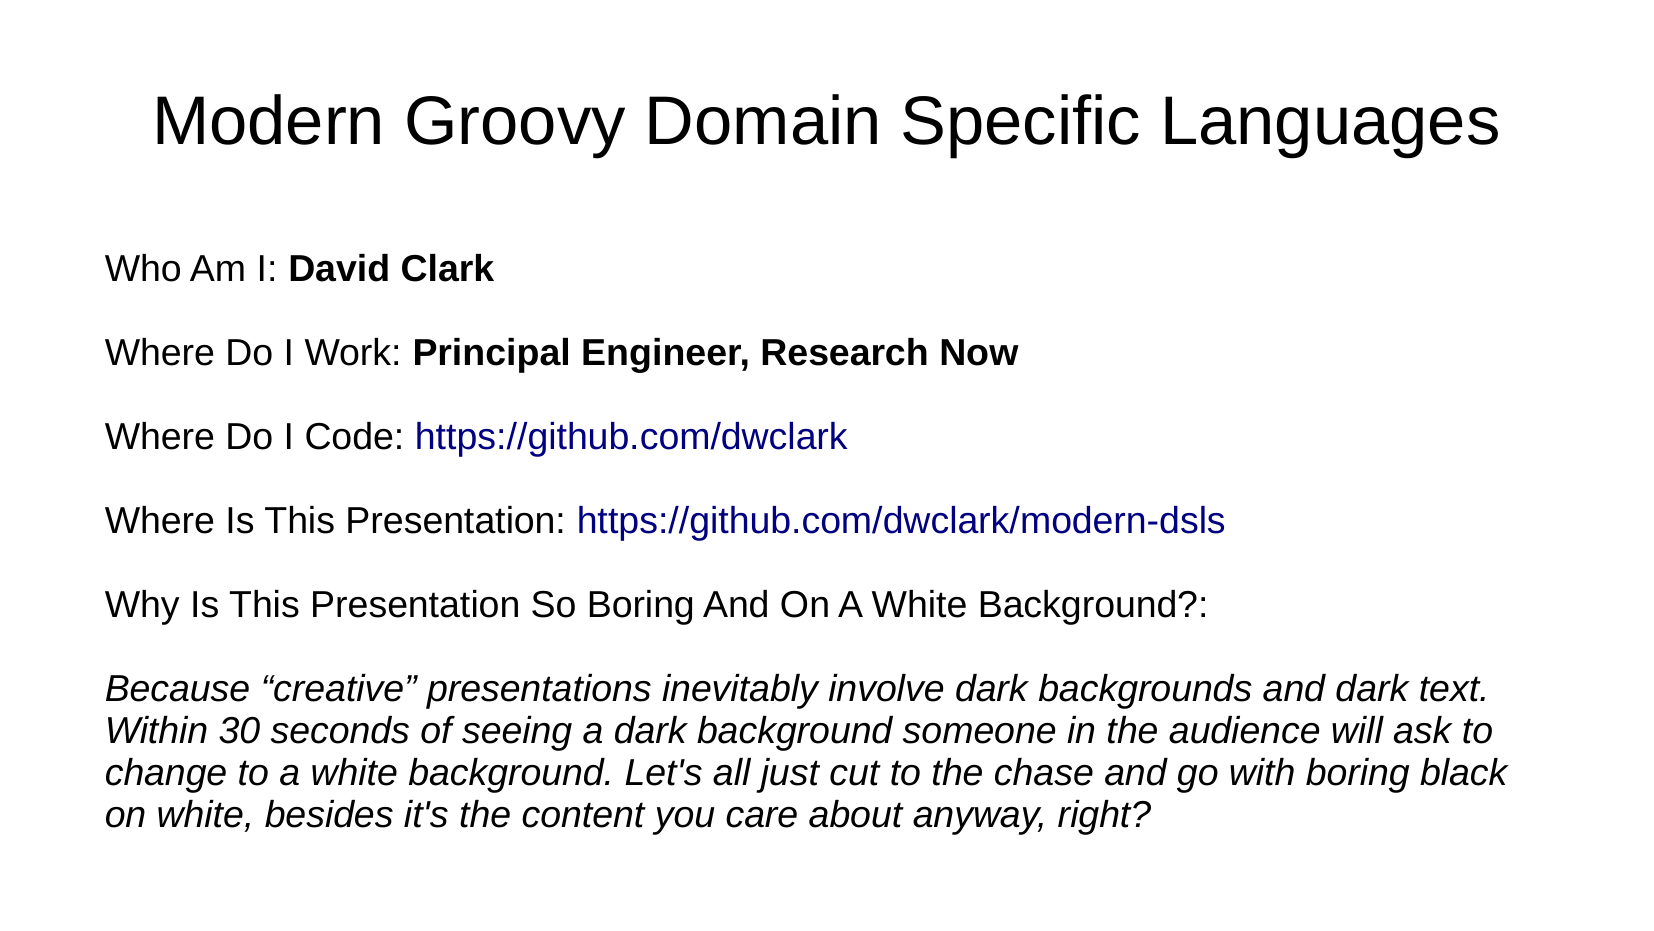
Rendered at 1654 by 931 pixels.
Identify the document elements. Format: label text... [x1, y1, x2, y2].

title Modern Groovy Domain Specific Languages [82, 42, 1571, 199]
text_box Who Am I: David Clark Where Do I Work: Principal Engineer, Research Now Where Do I Code: https://github.com/dwclark Where Is This Presentation: https://github.com/dwclark/modern-dsls Why Is This Presentation So Boring And On A White Background?: Because “creative” presentations inevitably involve dark backgrounds and dark text. Within 30 seconds of seeing a dark background someone in the audience will ask to change to a white background. Let's all just cut to the chase and go with boring black on white, besides it's the content you care about anyway, right? [90, 240, 1561, 843]
